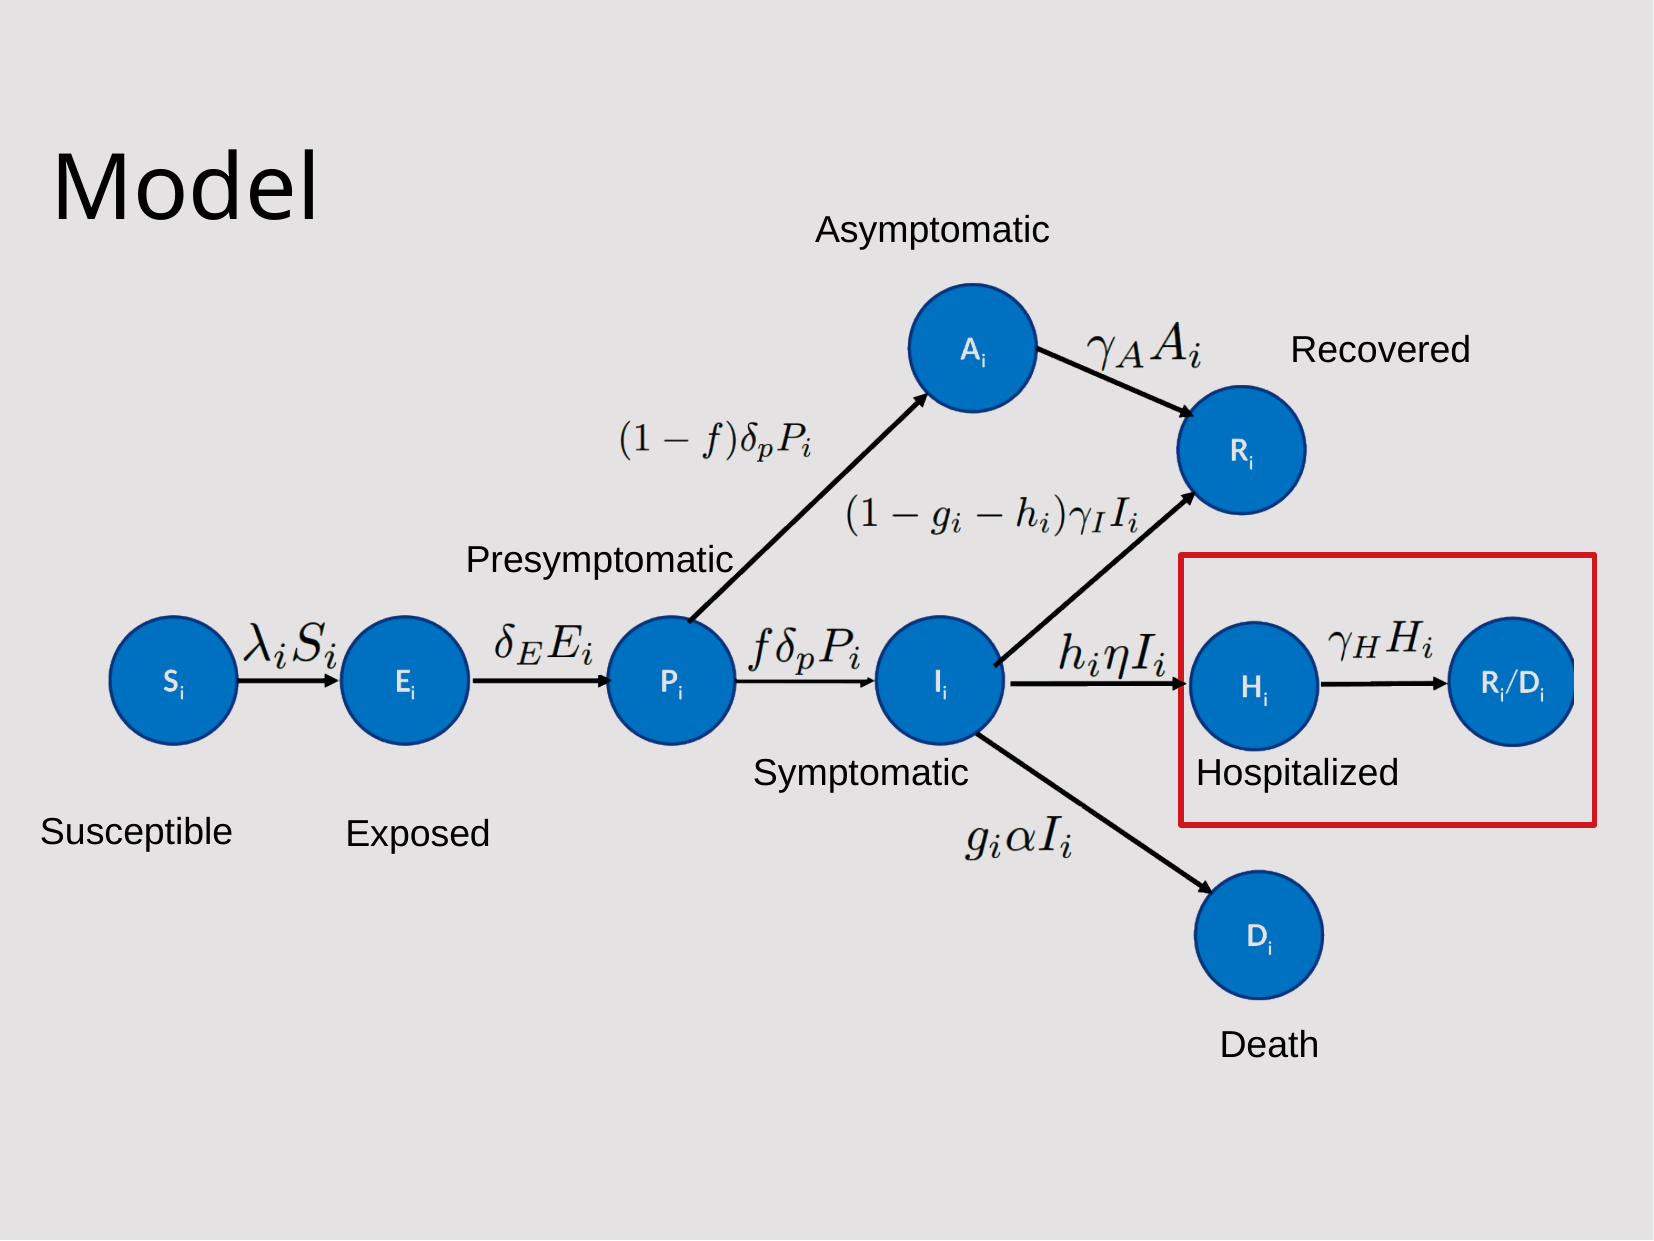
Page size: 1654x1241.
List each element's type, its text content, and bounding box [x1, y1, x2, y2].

text_box Asymptomatic [800, 200, 1099, 258]
text_box Recovered [1275, 321, 1574, 378]
text_box Model [35, 114, 611, 237]
text_box Hospitalized [1181, 744, 1480, 801]
text_box Exposed [330, 805, 506, 863]
text_box Symptomatic [738, 744, 1037, 801]
text_box Death [1204, 1015, 1503, 1073]
text_box Susceptible [25, 803, 249, 860]
picture [94, 264, 1574, 1096]
text_box Presymptomatic [450, 531, 749, 589]
